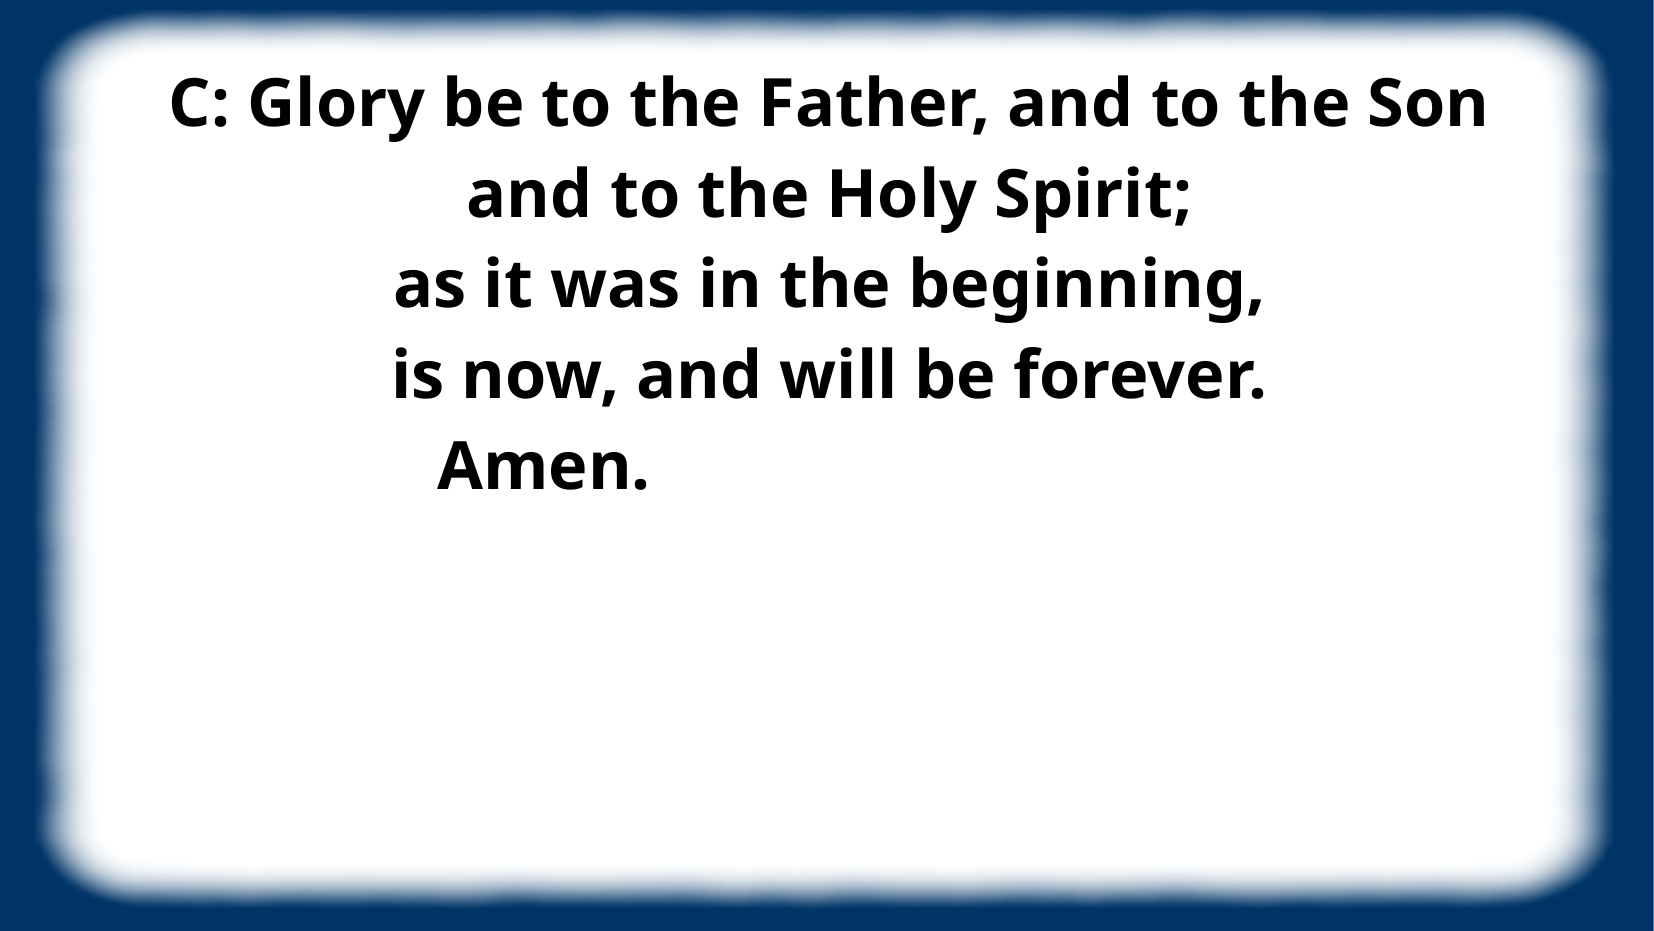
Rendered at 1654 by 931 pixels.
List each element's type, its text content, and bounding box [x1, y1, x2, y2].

text_box C: Glory be to the Father, and to the Son and to the Holy Spirit; as it was in the beginning, is now, and will be forever. Amen. [94, 47, 1565, 507]
picture [0, 0, 1654, 931]
